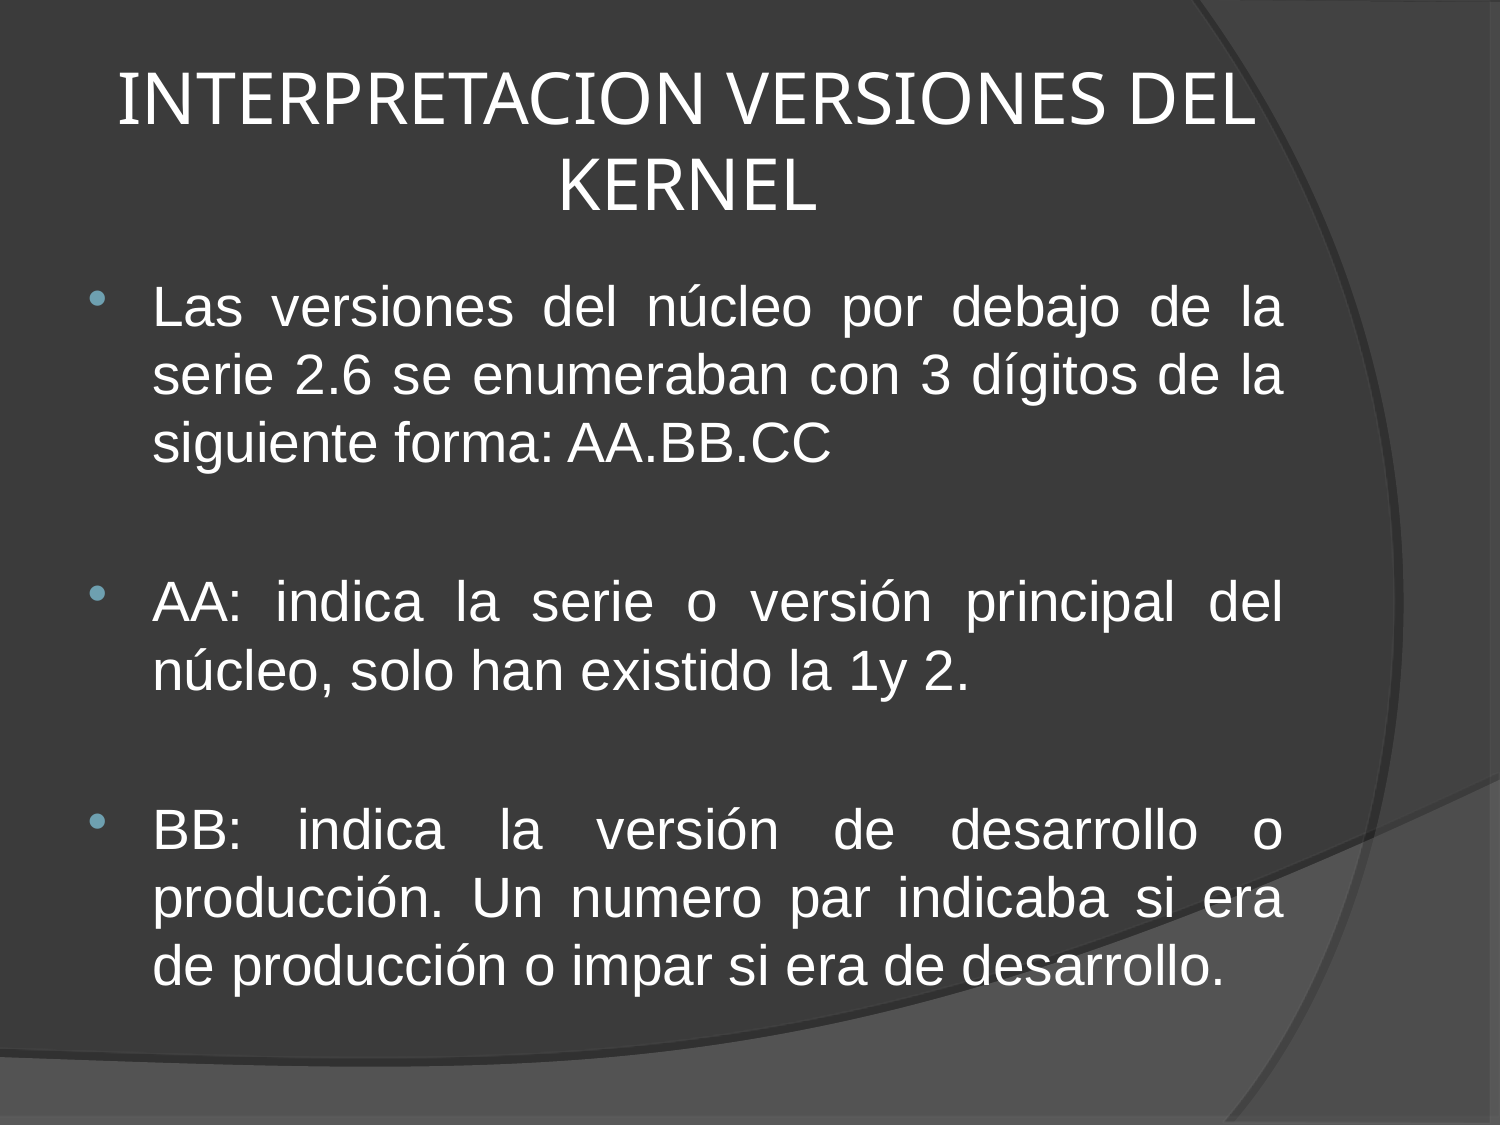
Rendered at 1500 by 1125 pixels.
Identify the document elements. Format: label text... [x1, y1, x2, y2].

title INTERPRETACION VERSIONES DEL KERNEL [75, 45, 1300, 233]
list Las versiones del núcleo por debajo de la serie 2.6 se enumeraban con 3 dígitos de la siguiente forma: AA.BB.CC AA: indica la serie o versión principal del núcleo, solo han existido la 1y 2. BB: indica la versión de desarrollo o producción. Un numero par indicaba si era de producción o impar si era de desarrollo. [75, 262, 1300, 1005]
